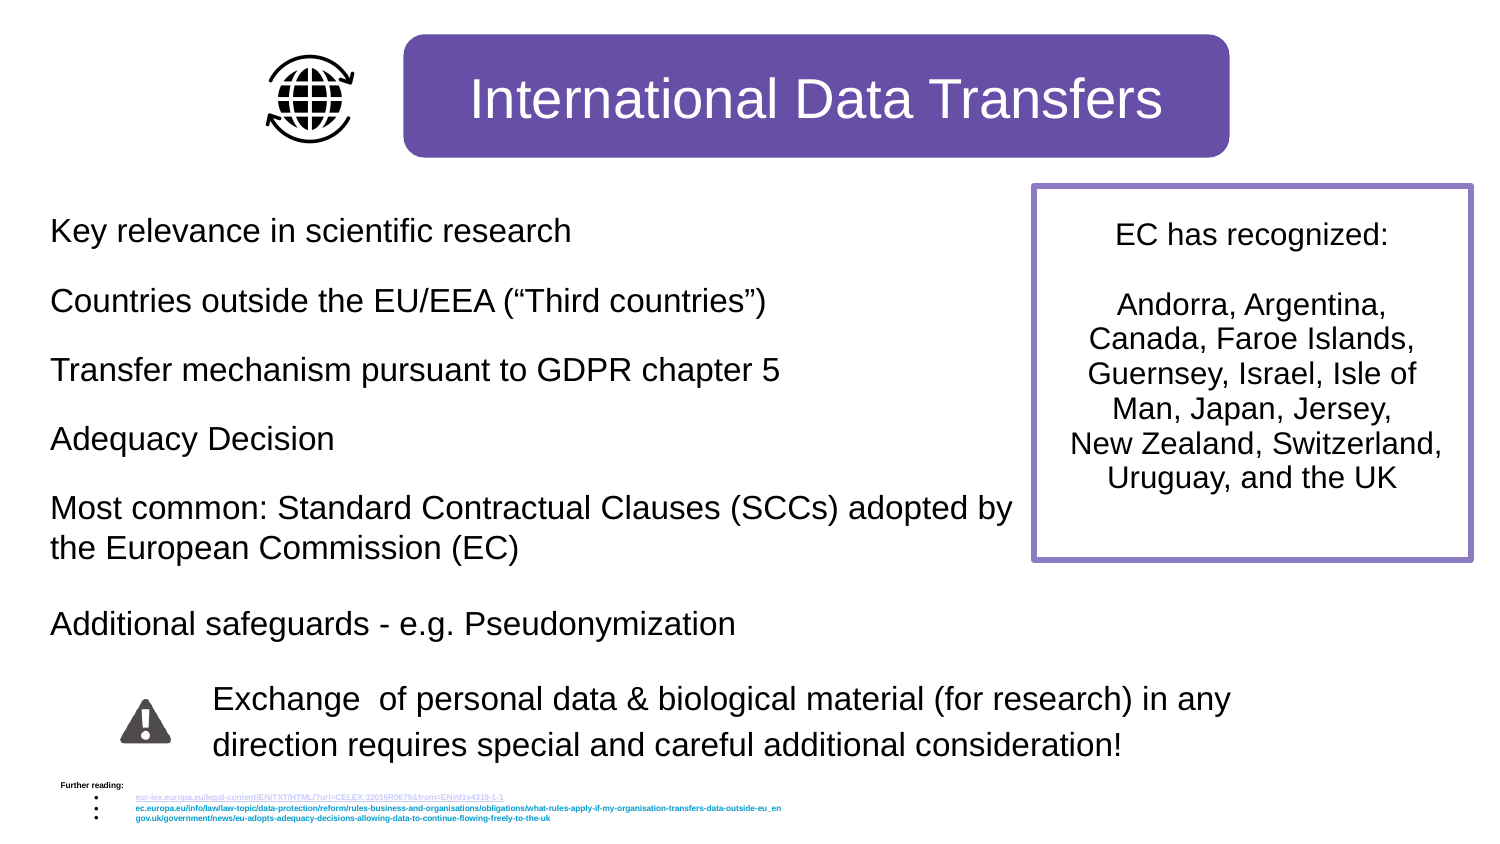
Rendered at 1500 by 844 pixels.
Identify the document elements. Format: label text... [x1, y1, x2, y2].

text_box Exchange of personal data & biological material (for research) in any direction requires special and careful additional consideration! [212, 656, 1350, 765]
text_box Additional safeguards - e.g. Pseudonymization [50, 581, 1379, 649]
picture [301, 817, 312, 823]
picture [381, 817, 395, 823]
picture [448, 817, 458, 821]
picture [415, 817, 426, 821]
picture [479, 817, 490, 823]
picture [198, 805, 205, 811]
picture [94, 672, 186, 768]
picture [434, 807, 441, 813]
picture [414, 805, 430, 811]
text_box EC has recognized: Andorra, Argentina, Canada, Faroe Islands, Guernsey, Israel, Isle of Man, Japan, Jersey, New Zealand, Switzerland, Uruguay, and the UK [1033, 185, 1471, 560]
text_box Further reading: eur-lex.europa.eu/legal-content/EN/TXT/HTML/?uri=CELEX:32016R0679&from=EN#d1e4319-1-1 ec.europa.eu/info/law/law-topic/data-protection/reform/rules-business-and-organisations/obligations/what-rules-apply-if-my-organisation-transfers-data-outside-eu_en gov.uk/government/news/eu-adopts-adequacy-decisions-allowing-data-to-continue-flowing-freely-to-the-uk [45, 764, 1434, 838]
text_box Key relevance in scientific research Countries outside the EU/EEA (“Third countries”) Transfer mechanism pursuant to GDPR chapter 5 Adequacy Decision Most common: Standard Contractual Clauses (SCCs) adopted by the European Commission (EC) [50, 195, 1379, 570]
picture [256, 805, 263, 811]
picture [317, 815, 326, 821]
text_box International Data Transfers [404, 35, 1229, 157]
picture [262, 51, 358, 147]
